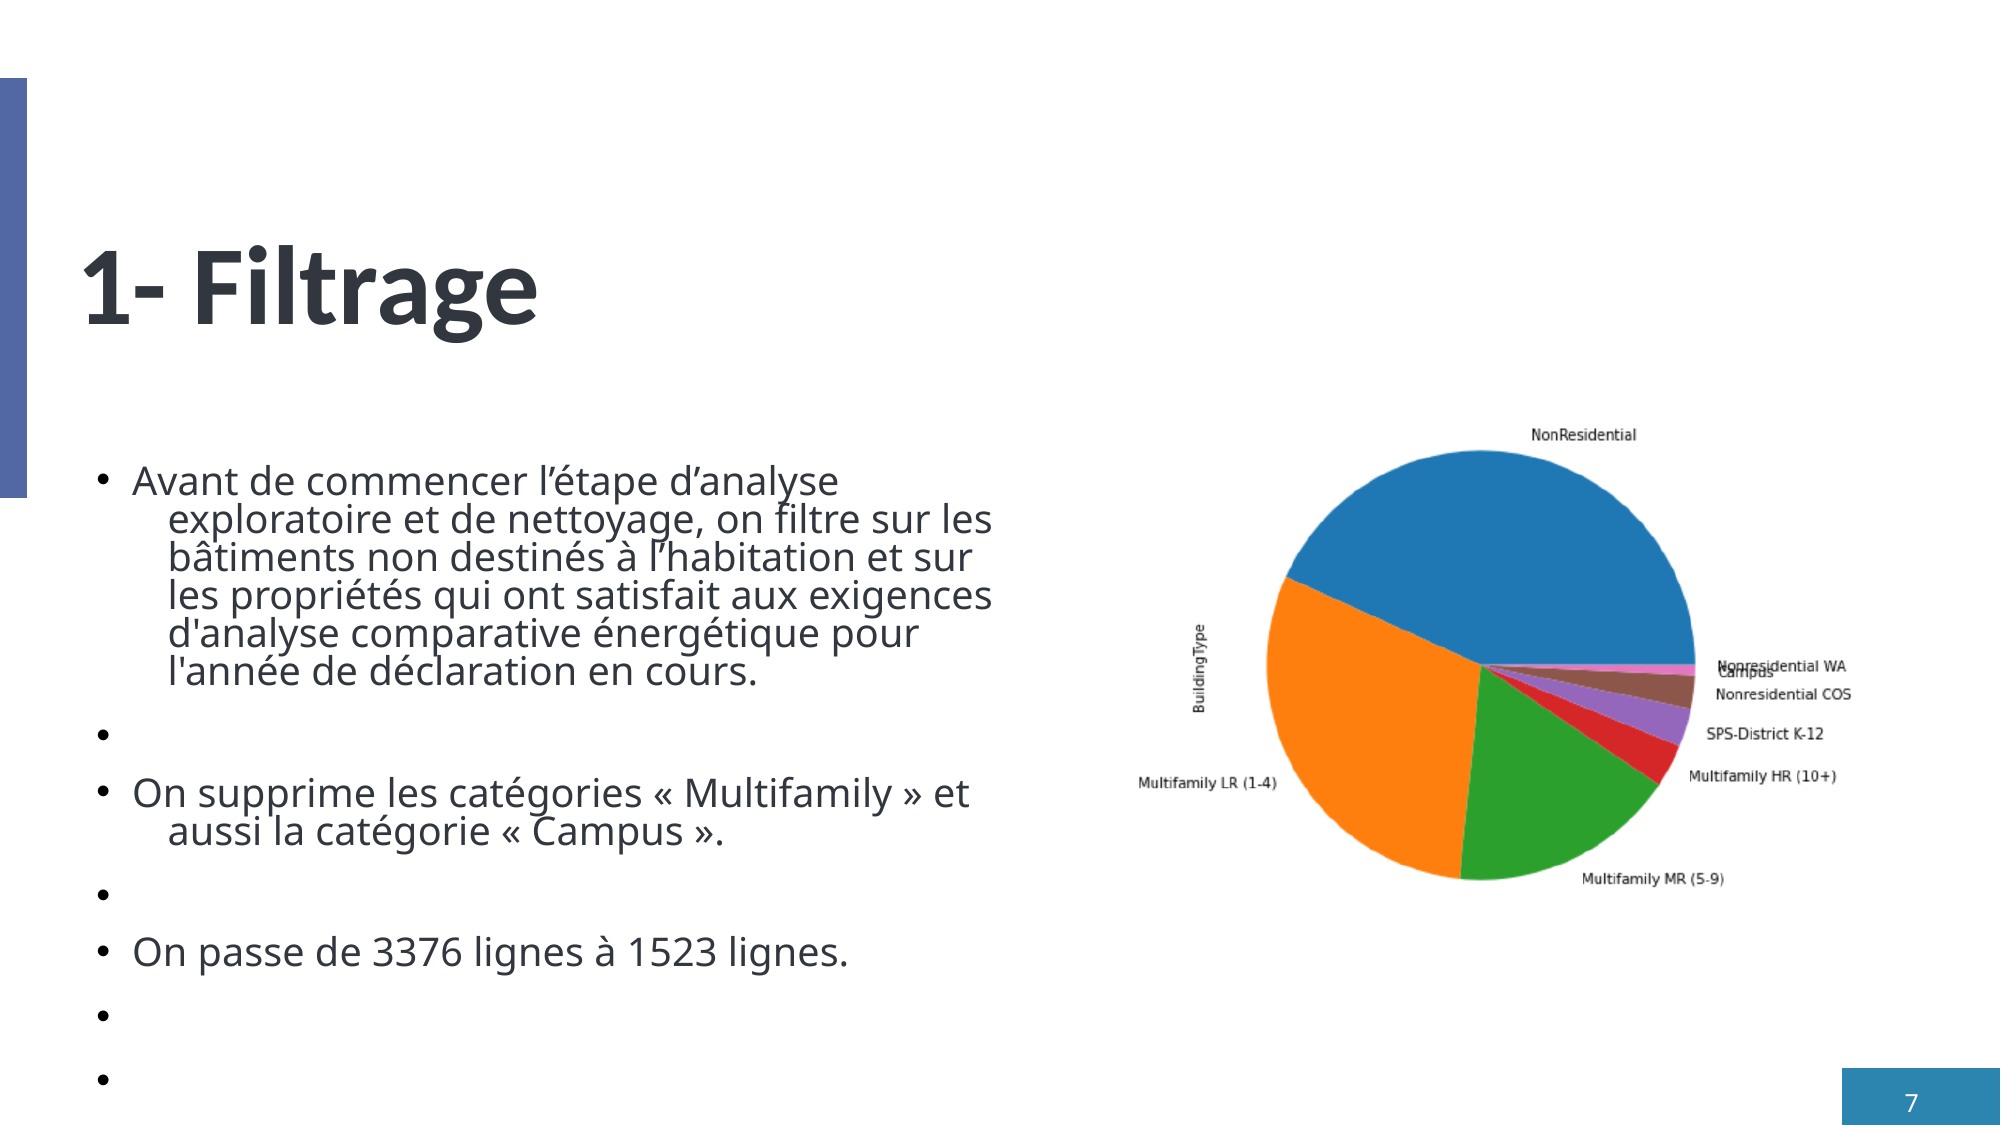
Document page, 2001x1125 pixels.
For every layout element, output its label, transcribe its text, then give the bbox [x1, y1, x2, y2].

title 1- Filtrage [60, 78, 909, 498]
picture [1109, 380, 1951, 913]
text_box [1889, 1079, 1951, 1114]
list Avant de commencer l’étape d’analyse exploratoire et de nettoyage, on filtre sur les bâtiments non destinés à l’habitation et sur les propriétés qui ont satisfait aux exigences d'analyse comparative énergétique pour l'année de déclaration en cours. On supprime les catégories « Multifamily » et aussi la catégorie « Campus ». On passe de 3376 lignes à 1523 lignes. [81, 457, 1033, 990]
